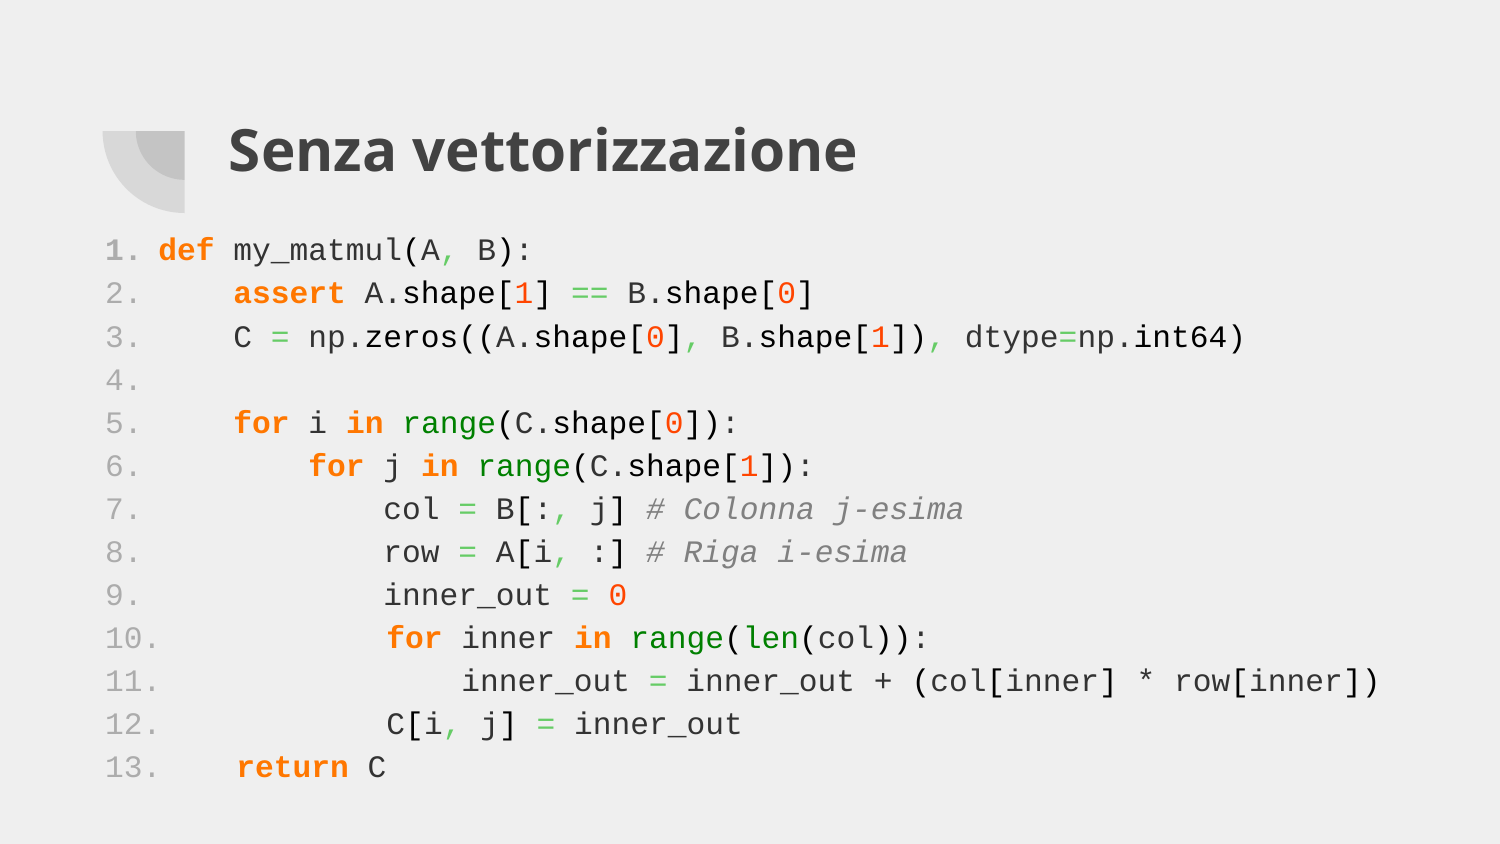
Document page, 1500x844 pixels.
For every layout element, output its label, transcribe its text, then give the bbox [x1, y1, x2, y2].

title Senza vettorizzazione [213, 98, 1368, 209]
list def my_matmul(A, B): assert A.shape[1] == B.shape[0] C = np.zeros((A.shape[0], B.shape[1]), dtype=np.int64) for i in range(C.shape[0]): for j in range(C.shape[1]): col = B[:, j] # Colonna j-esima row = A[i, :] # Riga i-esima inner_out = 0 for inner in range(len(col)): inner_out = inner_out + (col[inner] * row[inner]) C[i, j] = inner_out return C [76, 209, 1475, 826]
